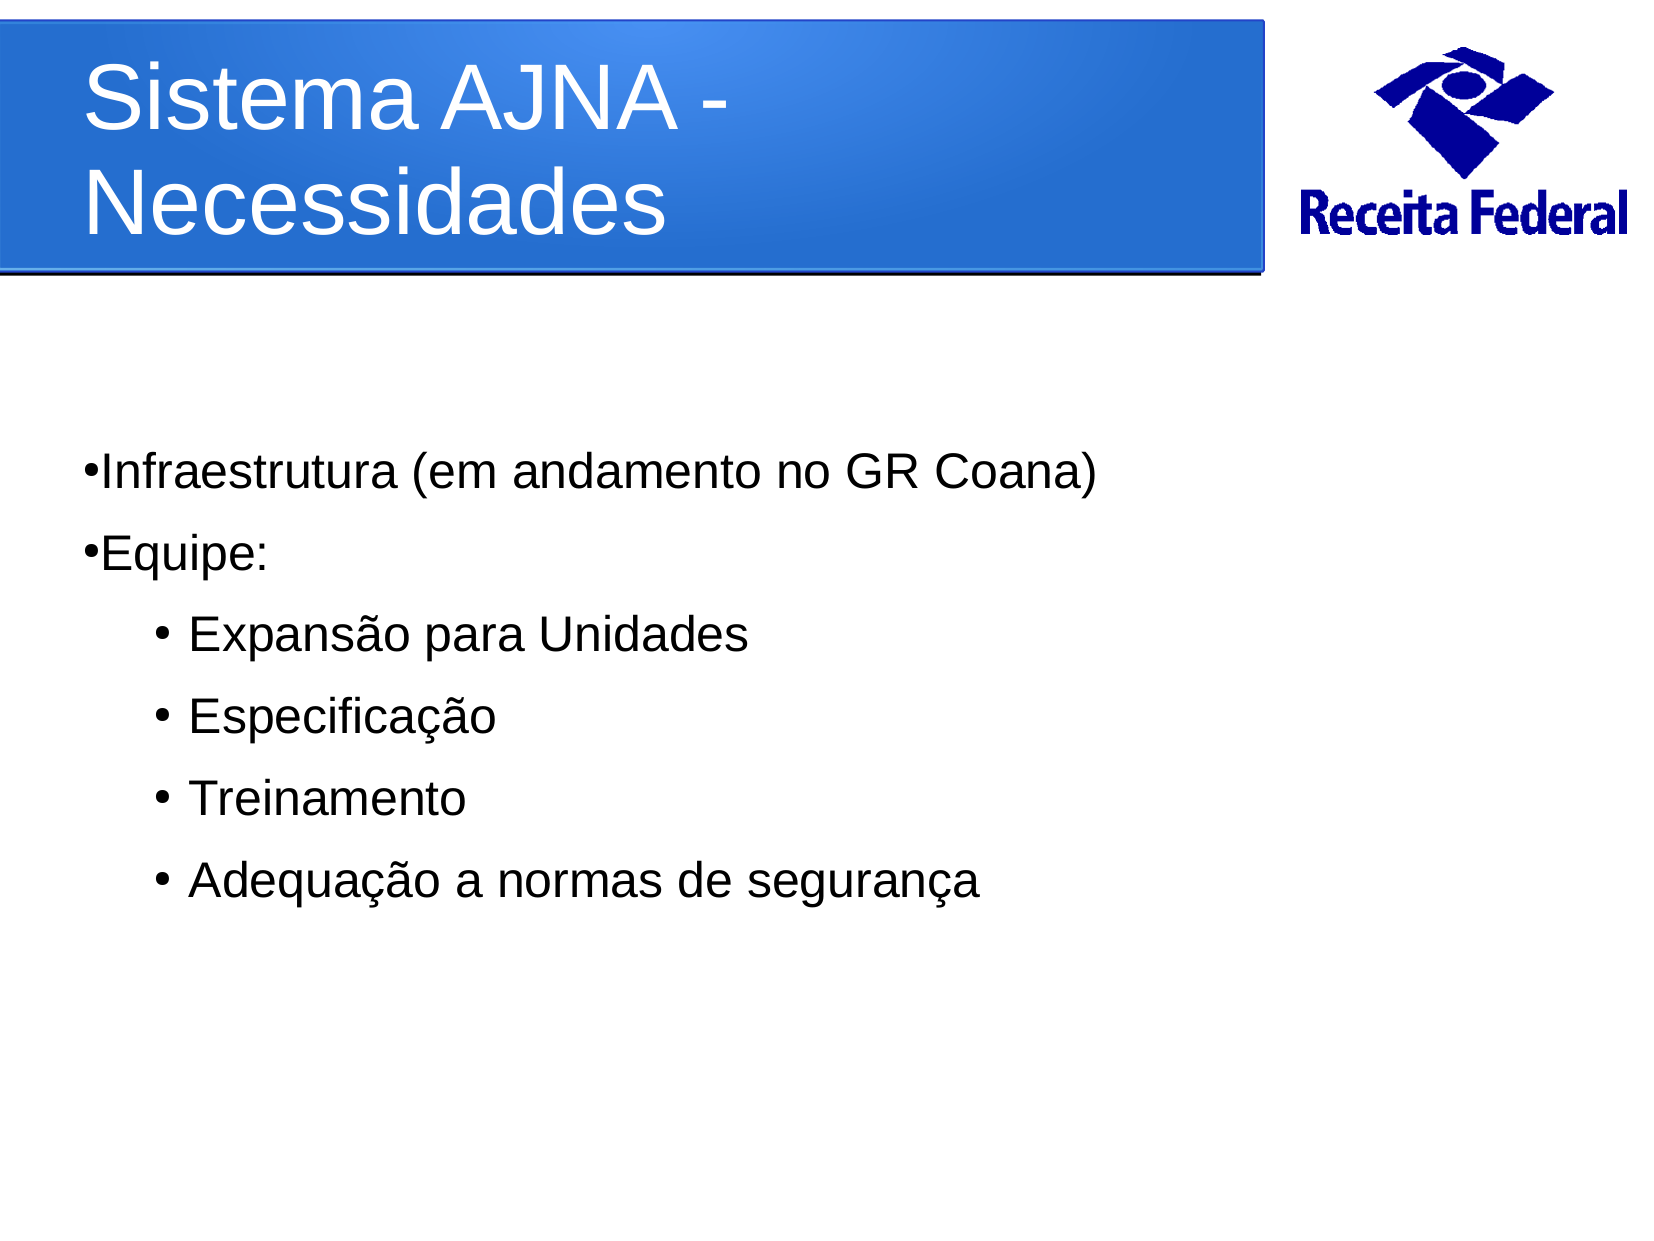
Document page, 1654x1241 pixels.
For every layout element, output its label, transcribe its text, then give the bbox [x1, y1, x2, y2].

title Sistema AJNA - Necessidades [82, 45, 1235, 254]
picture [1299, 47, 1629, 237]
subtitle Infraestrutura (em andamento no GR Coana) Equipe: Expansão para Unidades Especificação Treinamento Adequação a normas de segurança [82, 290, 1571, 1134]
